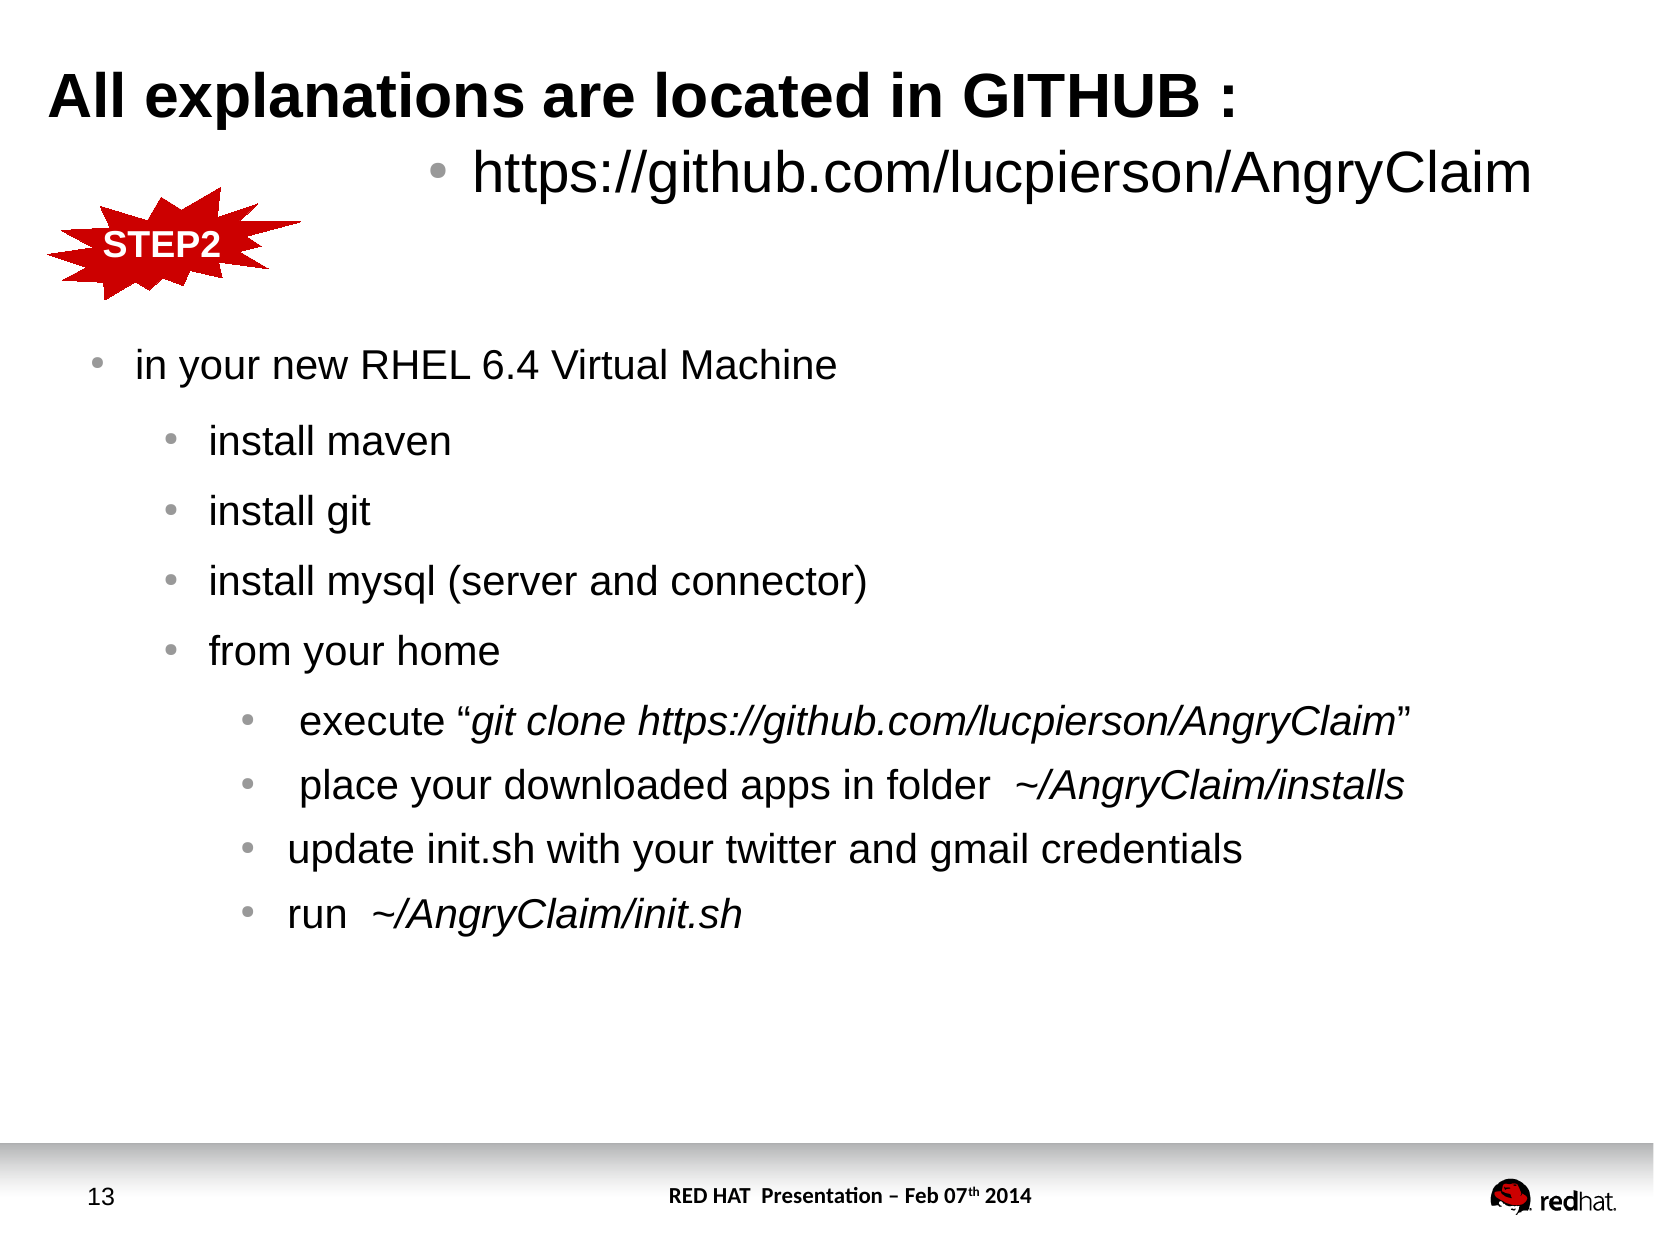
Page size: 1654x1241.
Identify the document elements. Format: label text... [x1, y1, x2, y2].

list in your new RHEL 6.4 Virtual Machine install maven install git install mysql (server and connector) from your home execute “git clone https://github.com/lucpierson/AngryClaim” place your downloaded apps in folder ~/AngryClaim/installs update init.sh with your twitter and gmail credentials run ~/AngryClaim/init.sh [75, 341, 1613, 937]
title All explanations are located in GITHUB : [47, 2, 1536, 190]
list https://github.com/lucpierson/AngryClaim [412, 140, 1576, 226]
text_box STEP2 [47, 187, 301, 300]
picture [0, 1143, 1654, 1241]
